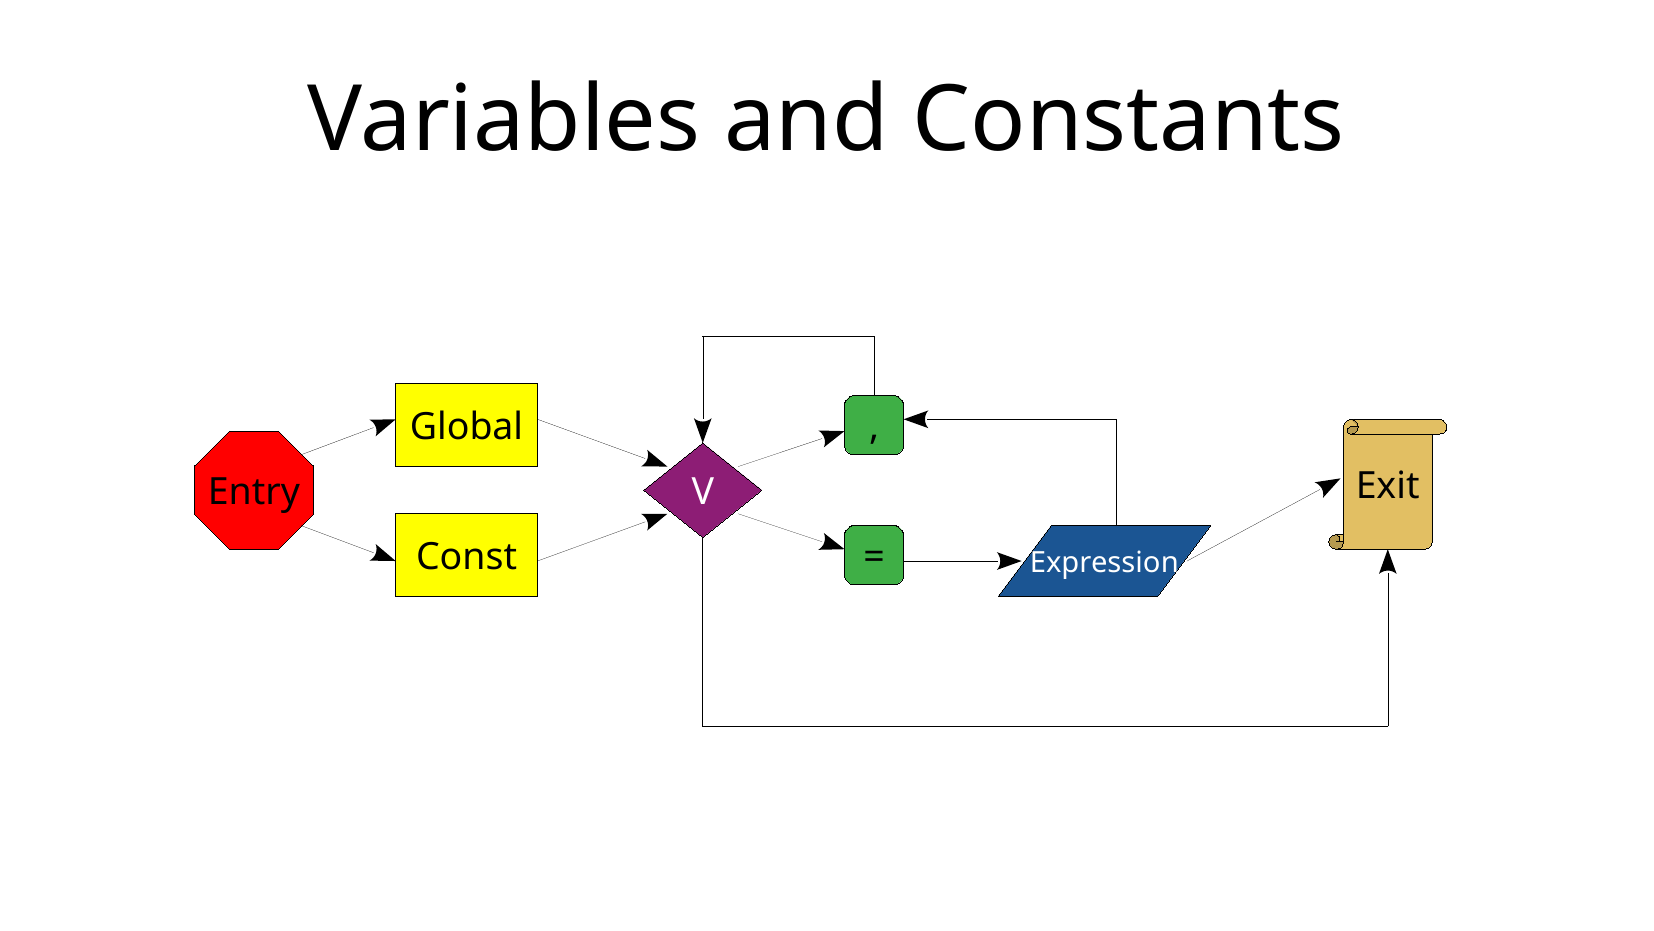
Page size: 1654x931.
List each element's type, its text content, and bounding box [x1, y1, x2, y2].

text_box Exit [1354, 419, 1447, 434]
title Variables and Constants [82, 37, 1571, 193]
text_box , [844, 395, 904, 455]
text_box Entry [194, 431, 314, 550]
text_box Global [395, 383, 538, 467]
text_box V [643, 443, 762, 538]
text_box Const [395, 513, 538, 597]
text_box Exit [1338, 419, 1433, 550]
text_box = [844, 525, 904, 585]
text_box Expression [998, 525, 1211, 597]
